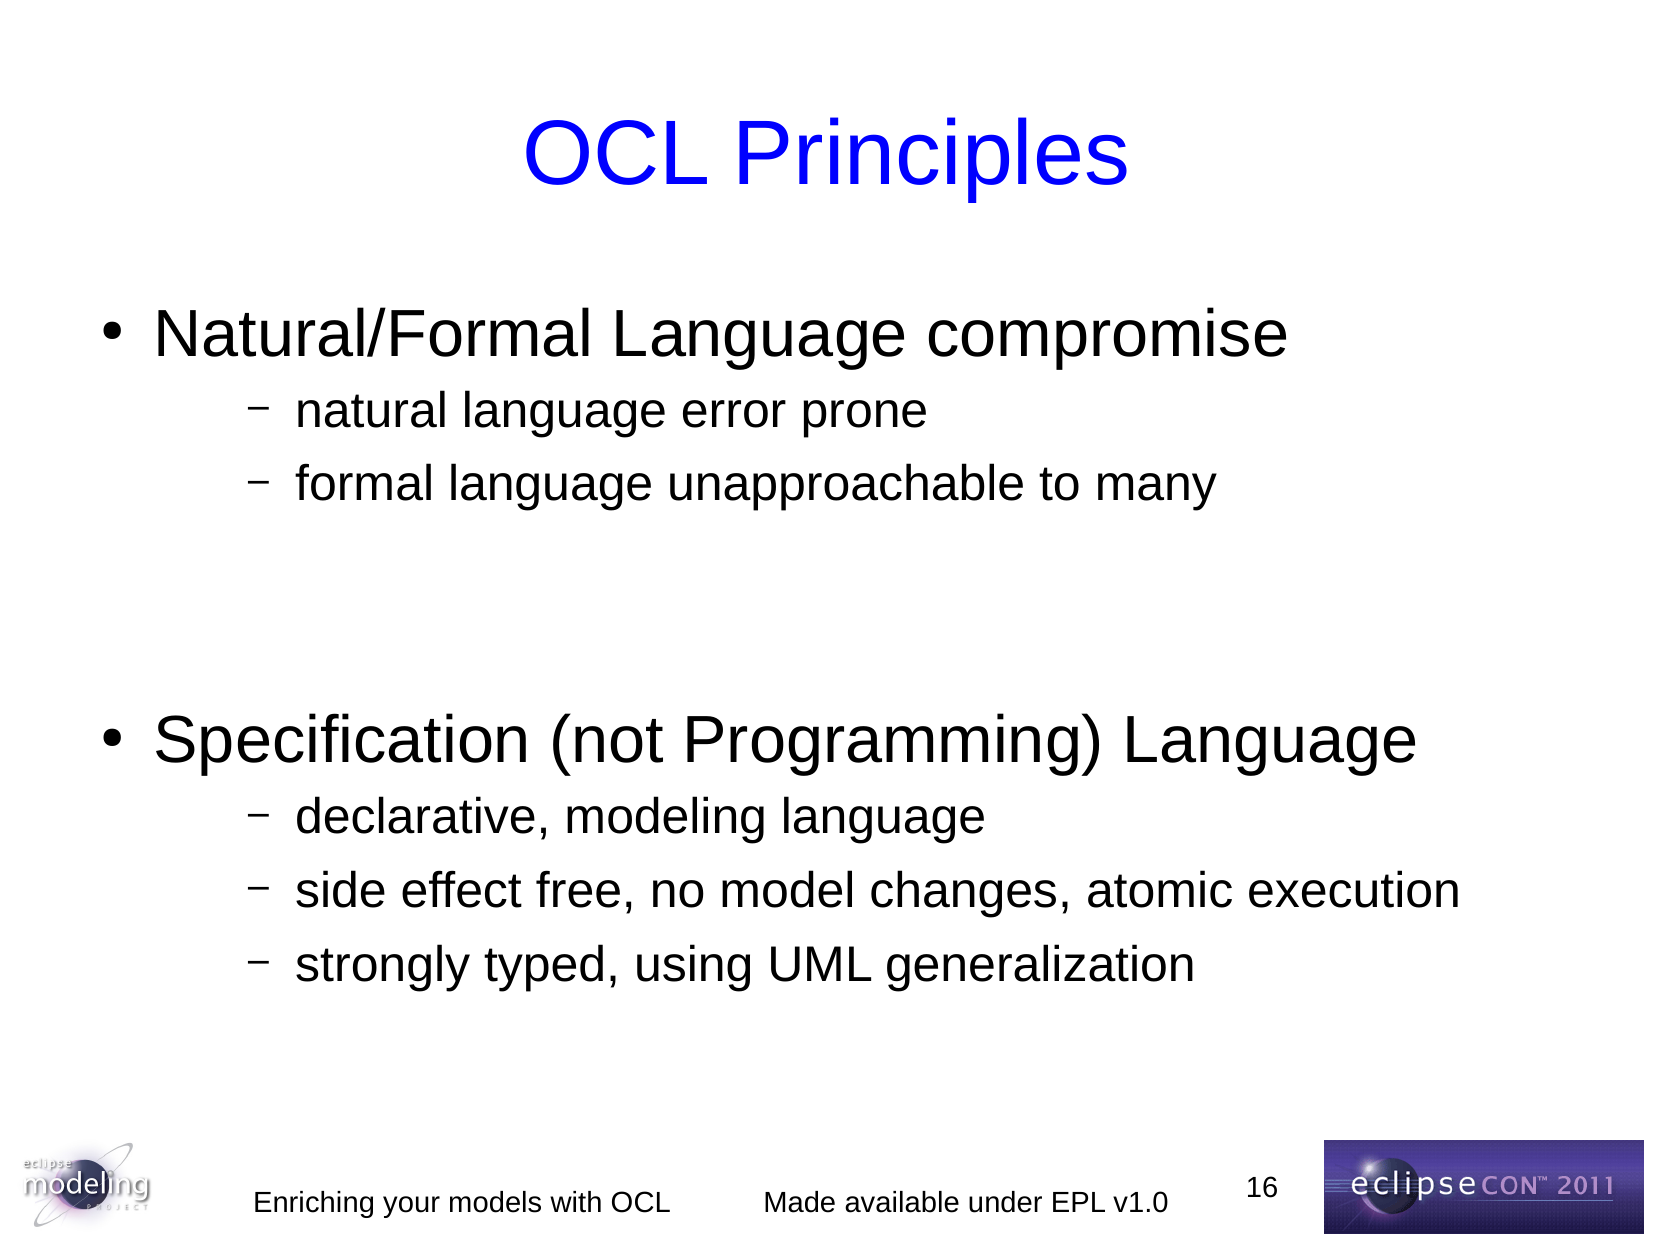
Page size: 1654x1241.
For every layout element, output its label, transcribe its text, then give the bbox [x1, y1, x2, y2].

picture [9, 1136, 156, 1235]
picture [1324, 1140, 1644, 1234]
title OCL Principles [82, 49, 1571, 257]
list Natural/Formal Language compromise natural language error prone formal language unapproachable to many Specification (not Programming) Language declarative, modeling language side effect free, no model changes, atomic execution strongly typed, using UML generalization [82, 295, 1571, 1094]
